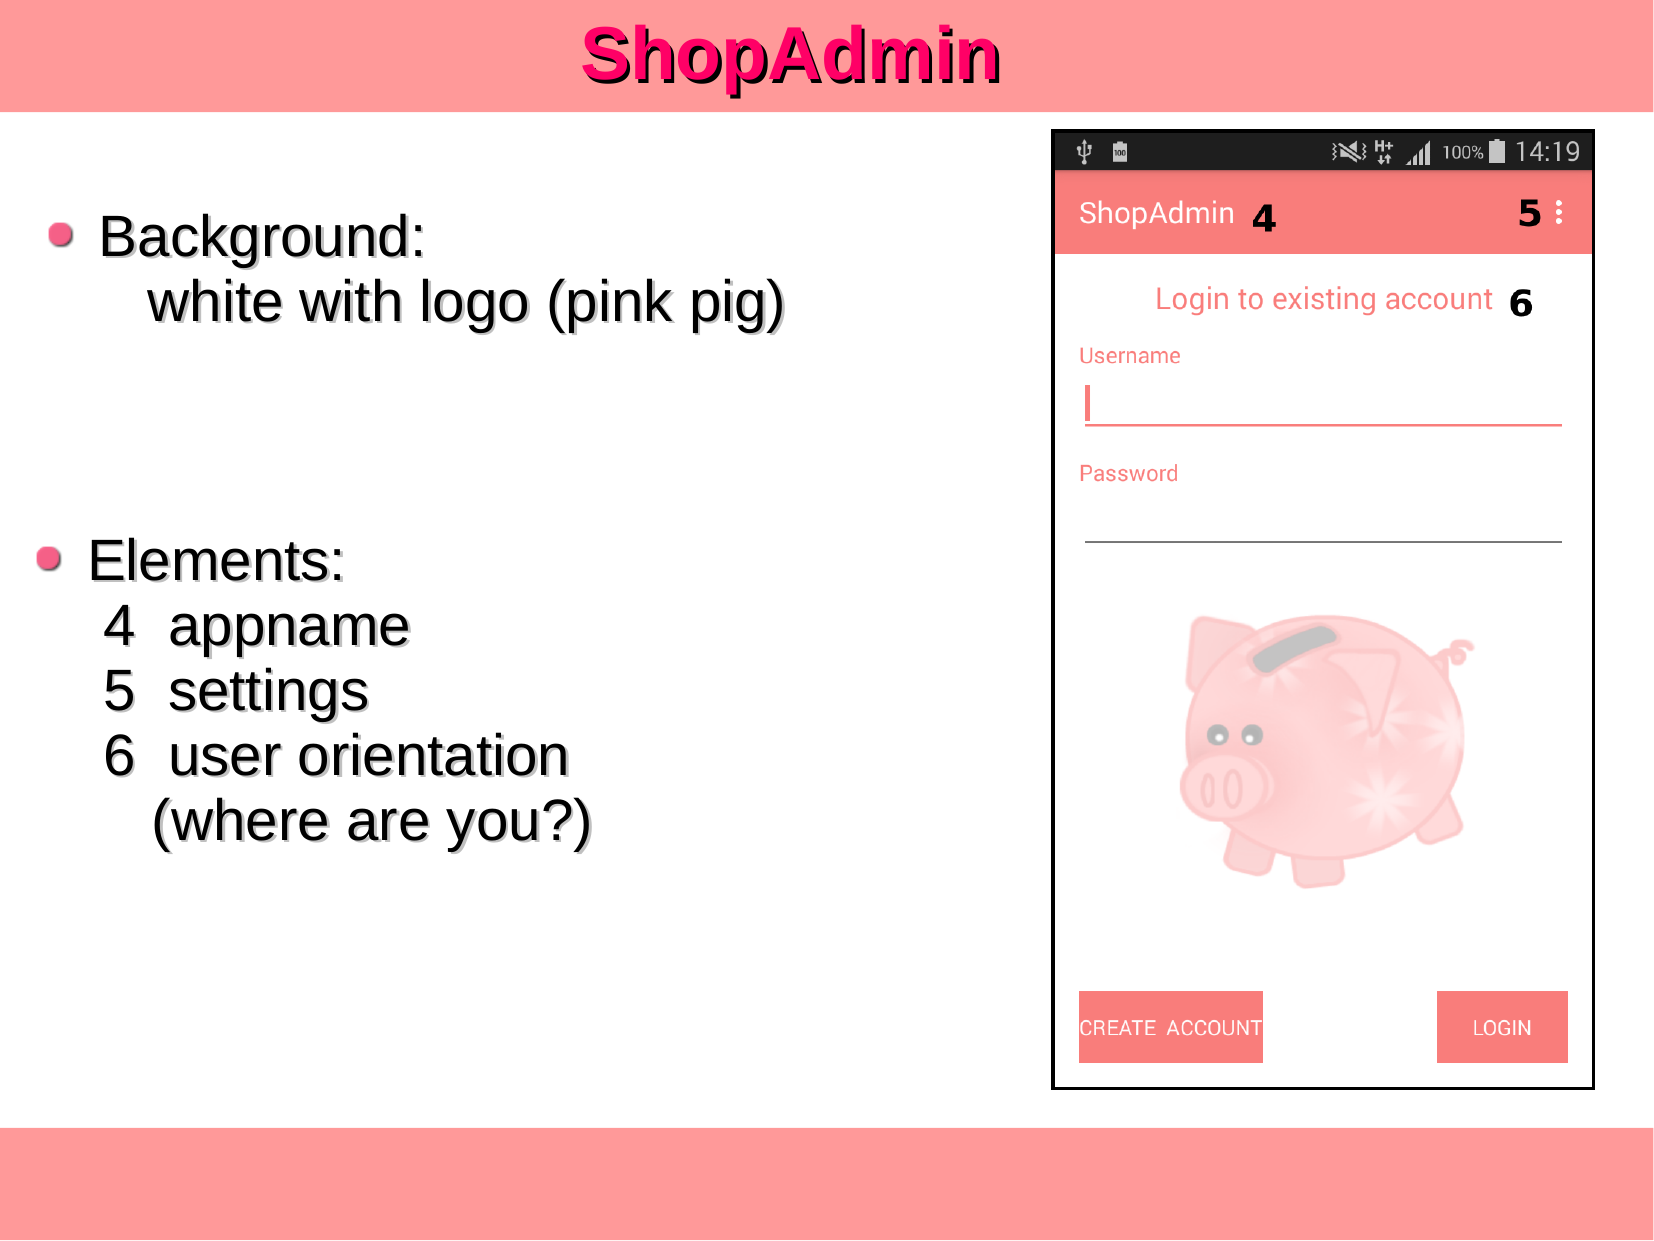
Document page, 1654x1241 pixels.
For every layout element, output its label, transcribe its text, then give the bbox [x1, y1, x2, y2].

title Background: white with logo (pink pig) [47, 202, 1051, 465]
text_box ShopAdmin [565, 11, 1016, 96]
text_box [0, 1127, 1654, 1241]
text_box [0, 0, 1654, 113]
title Elements: 4 appname 5 settings 6 user orientation (where are you?) [35, 526, 1524, 854]
picture [1051, 129, 1595, 1090]
